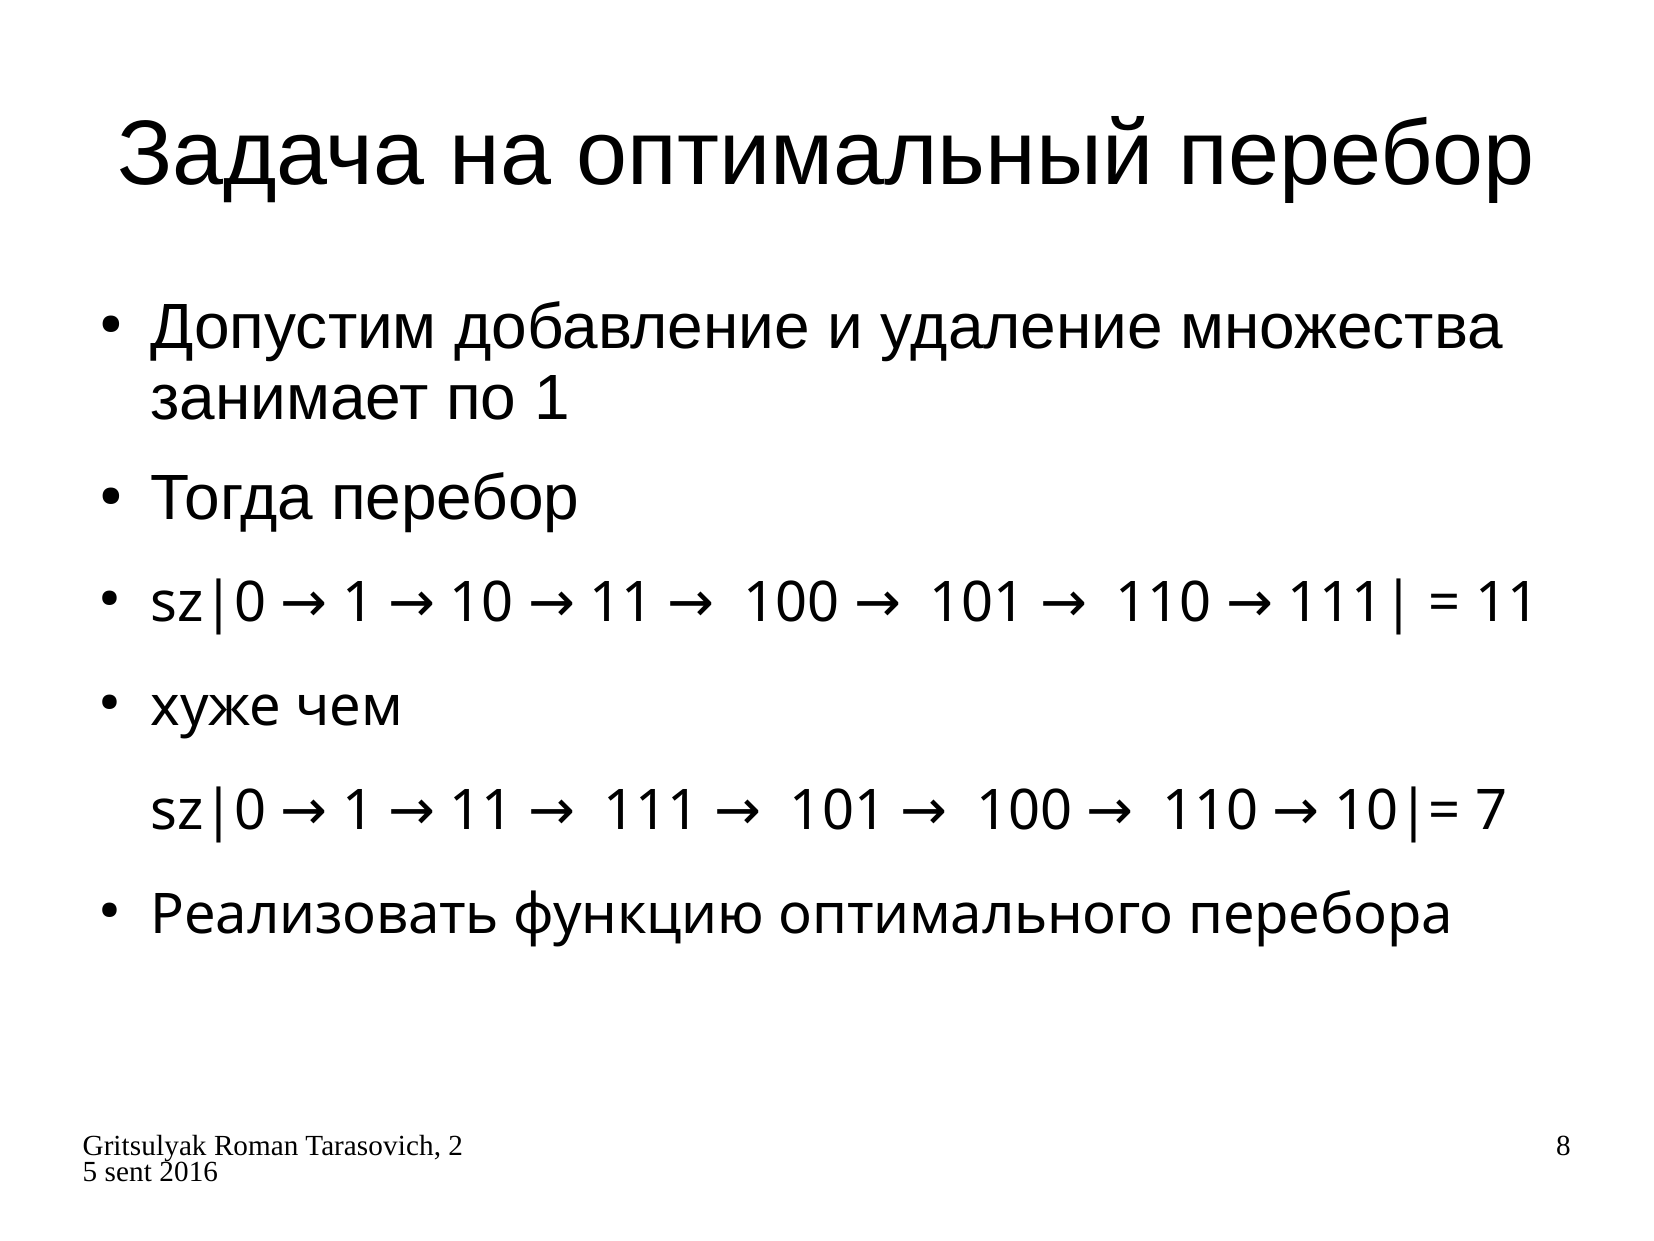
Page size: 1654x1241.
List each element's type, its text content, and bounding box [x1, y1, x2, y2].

title Задача на оптимальный перебор [82, 49, 1571, 257]
list Допустим добавление и удаление множества занимает по 1 Тогда перебор sz|0 → 1 → 10 → 11 → 100 → 101 → 110 → 111| = 11 хуже чем sz|0 → 1 → 11 → 111 → 101 → 100 → 110 → 10|= 7 Реализовать функцию оптимального перебора [82, 290, 1571, 1010]
